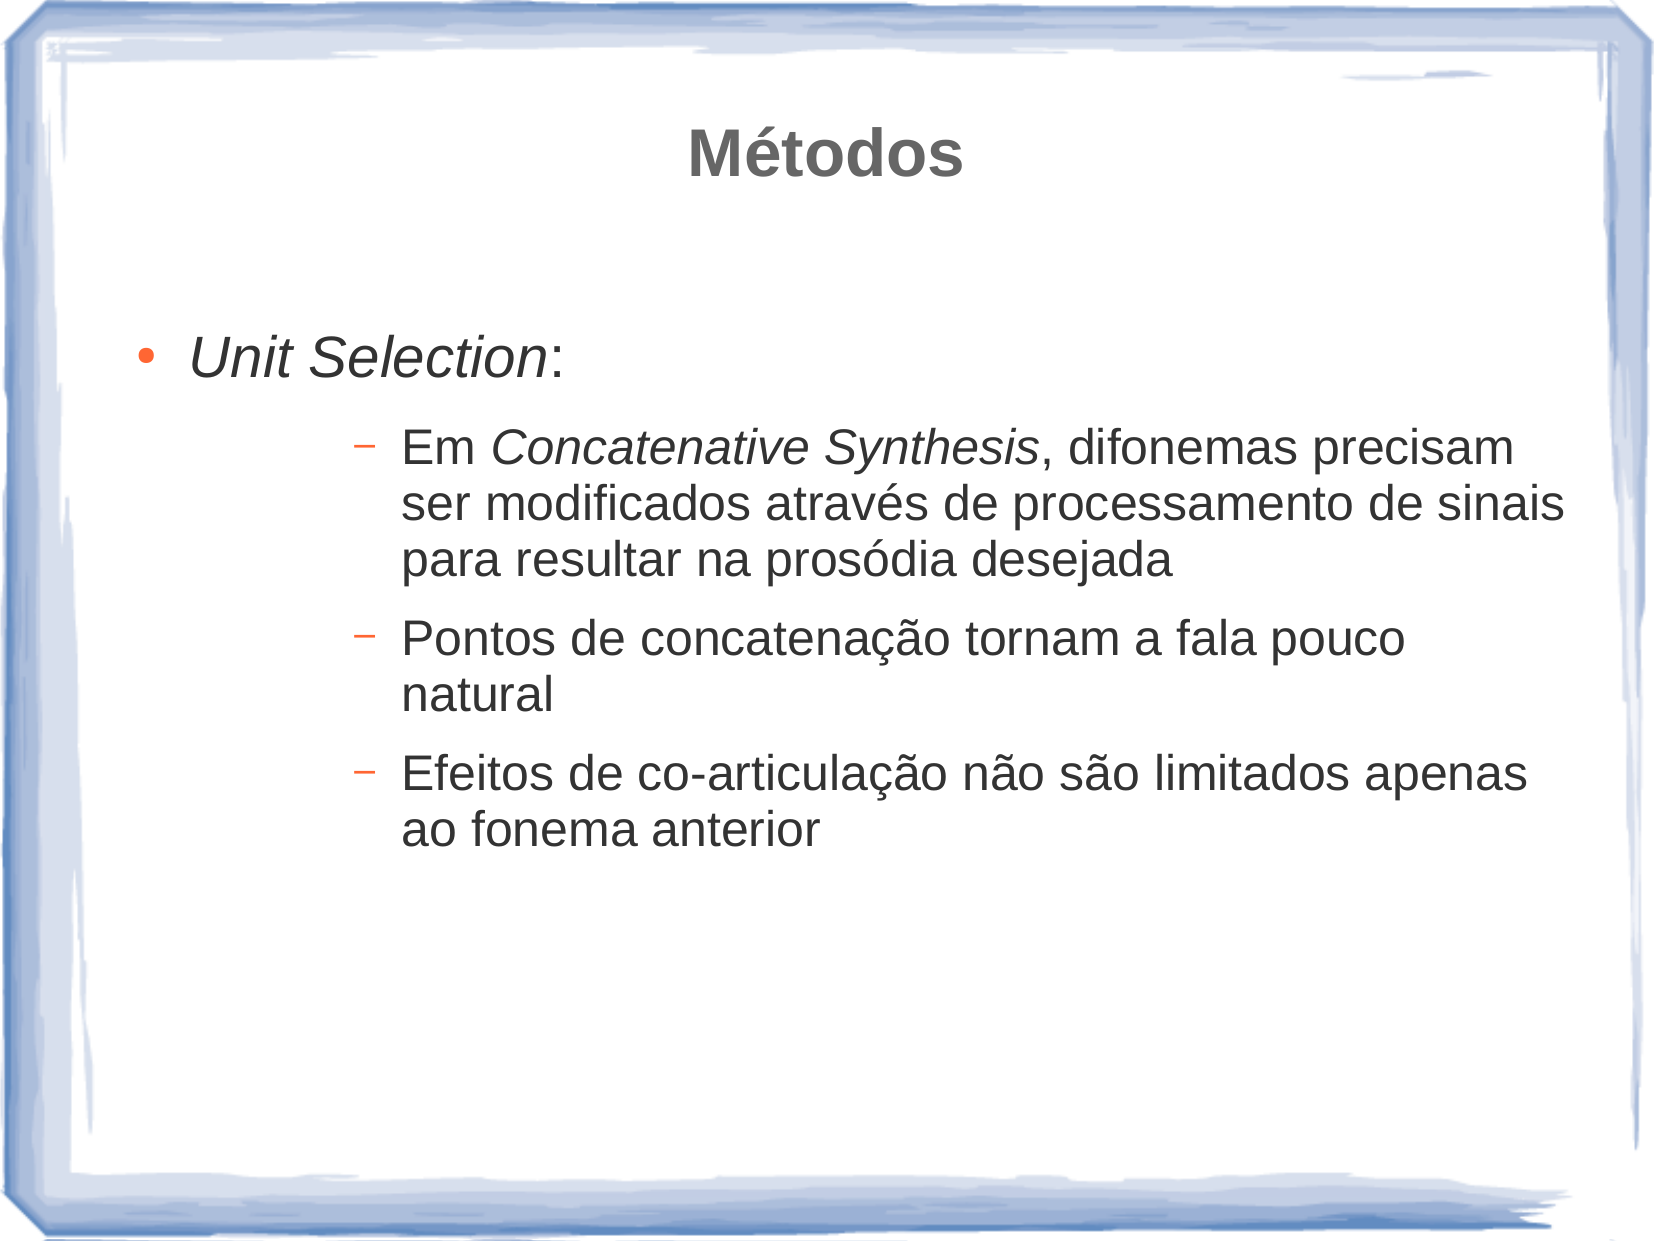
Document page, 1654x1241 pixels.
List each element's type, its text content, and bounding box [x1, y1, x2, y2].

picture [0, 0, 1654, 1241]
title Métodos [82, 49, 1571, 257]
list Unit Selection: Em Concatenative Synthesis, difonemas precisam ser modificados através de processamento de sinais para resultar na prosódia desejada Pontos de concatenação tornam a fala pouco natural Efeitos de co-articulação não são limitados apenas ao fonema anterior [118, 324, 1571, 1045]
